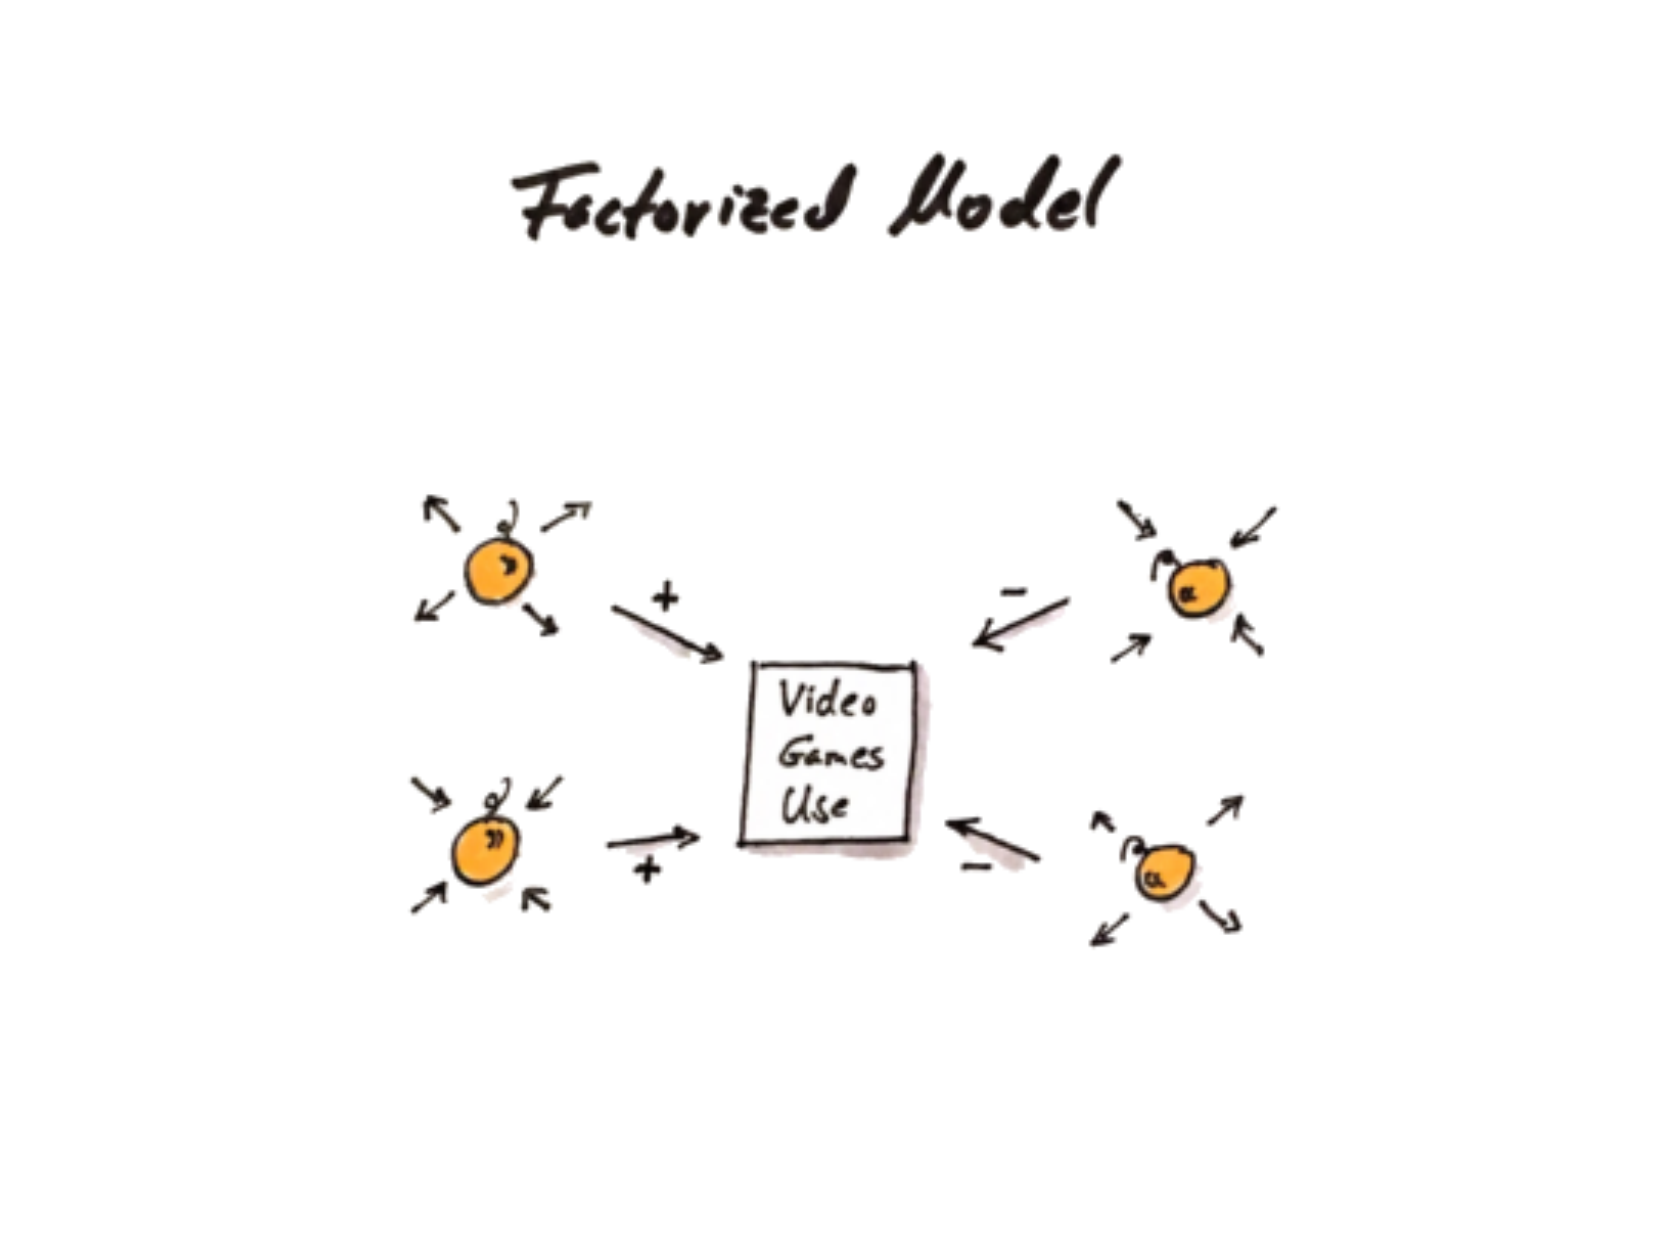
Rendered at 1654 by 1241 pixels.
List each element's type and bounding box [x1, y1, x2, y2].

picture [345, 134, 1311, 981]
